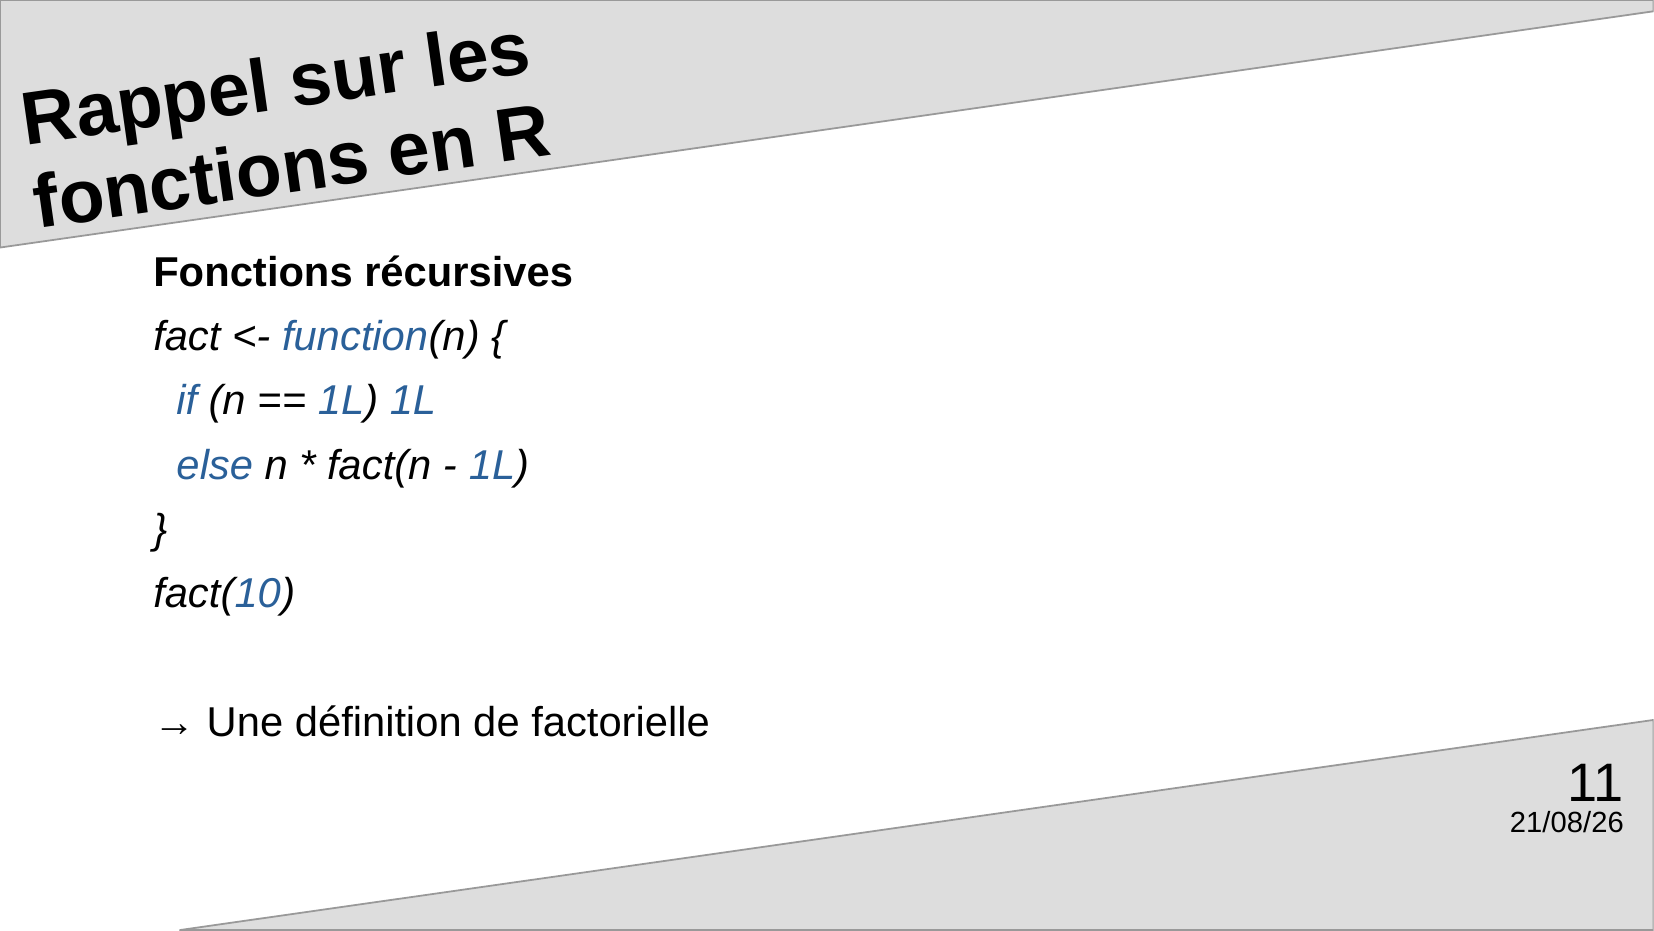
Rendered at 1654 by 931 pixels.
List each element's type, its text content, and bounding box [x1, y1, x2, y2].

list Fonctions récursives fact <- function(n) { if (n == 1L) 1L else n * fact(n - 1L) } fact(10) → Une définition de factorielle [82, 248, 1538, 789]
title Rappel sur les fonctions en R [16, 0, 1502, 245]
